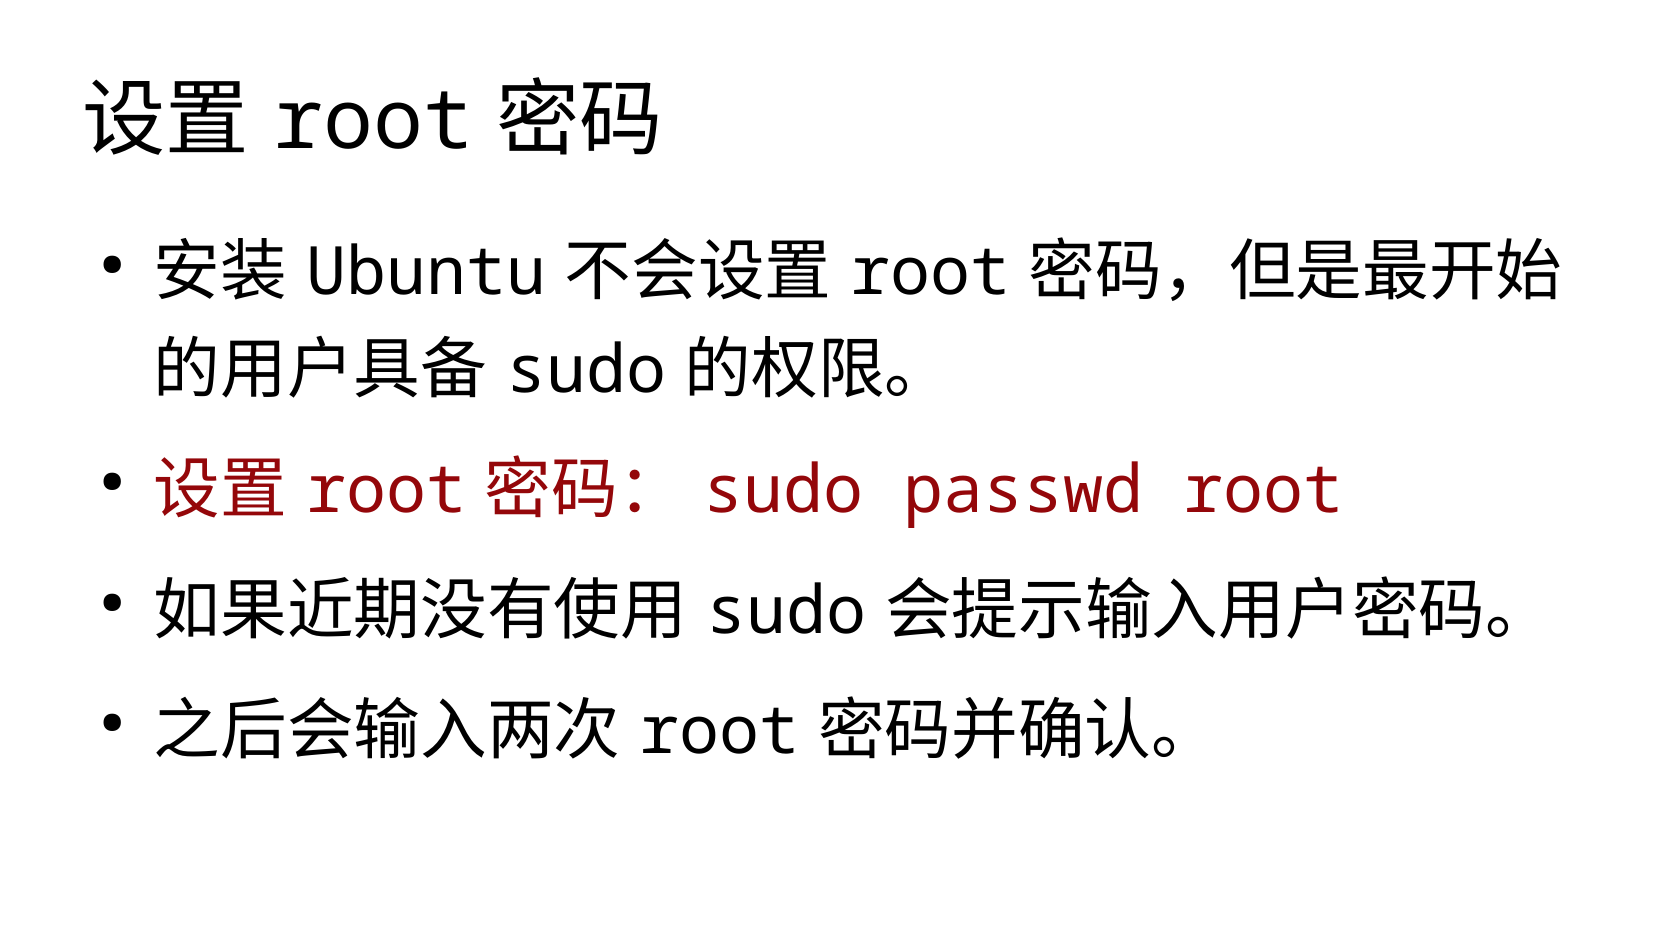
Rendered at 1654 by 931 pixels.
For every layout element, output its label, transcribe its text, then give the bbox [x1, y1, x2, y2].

title 设置root密码 [82, 37, 1571, 189]
list 安装Ubuntu不会设置root密码，但是最开始的用户具备sudo的权限。 设置root密码：sudo passwd root 如果近期没有使用sudo会提示输入用户密码。 之后会输入两次root密码并确认。 [82, 217, 1571, 886]
